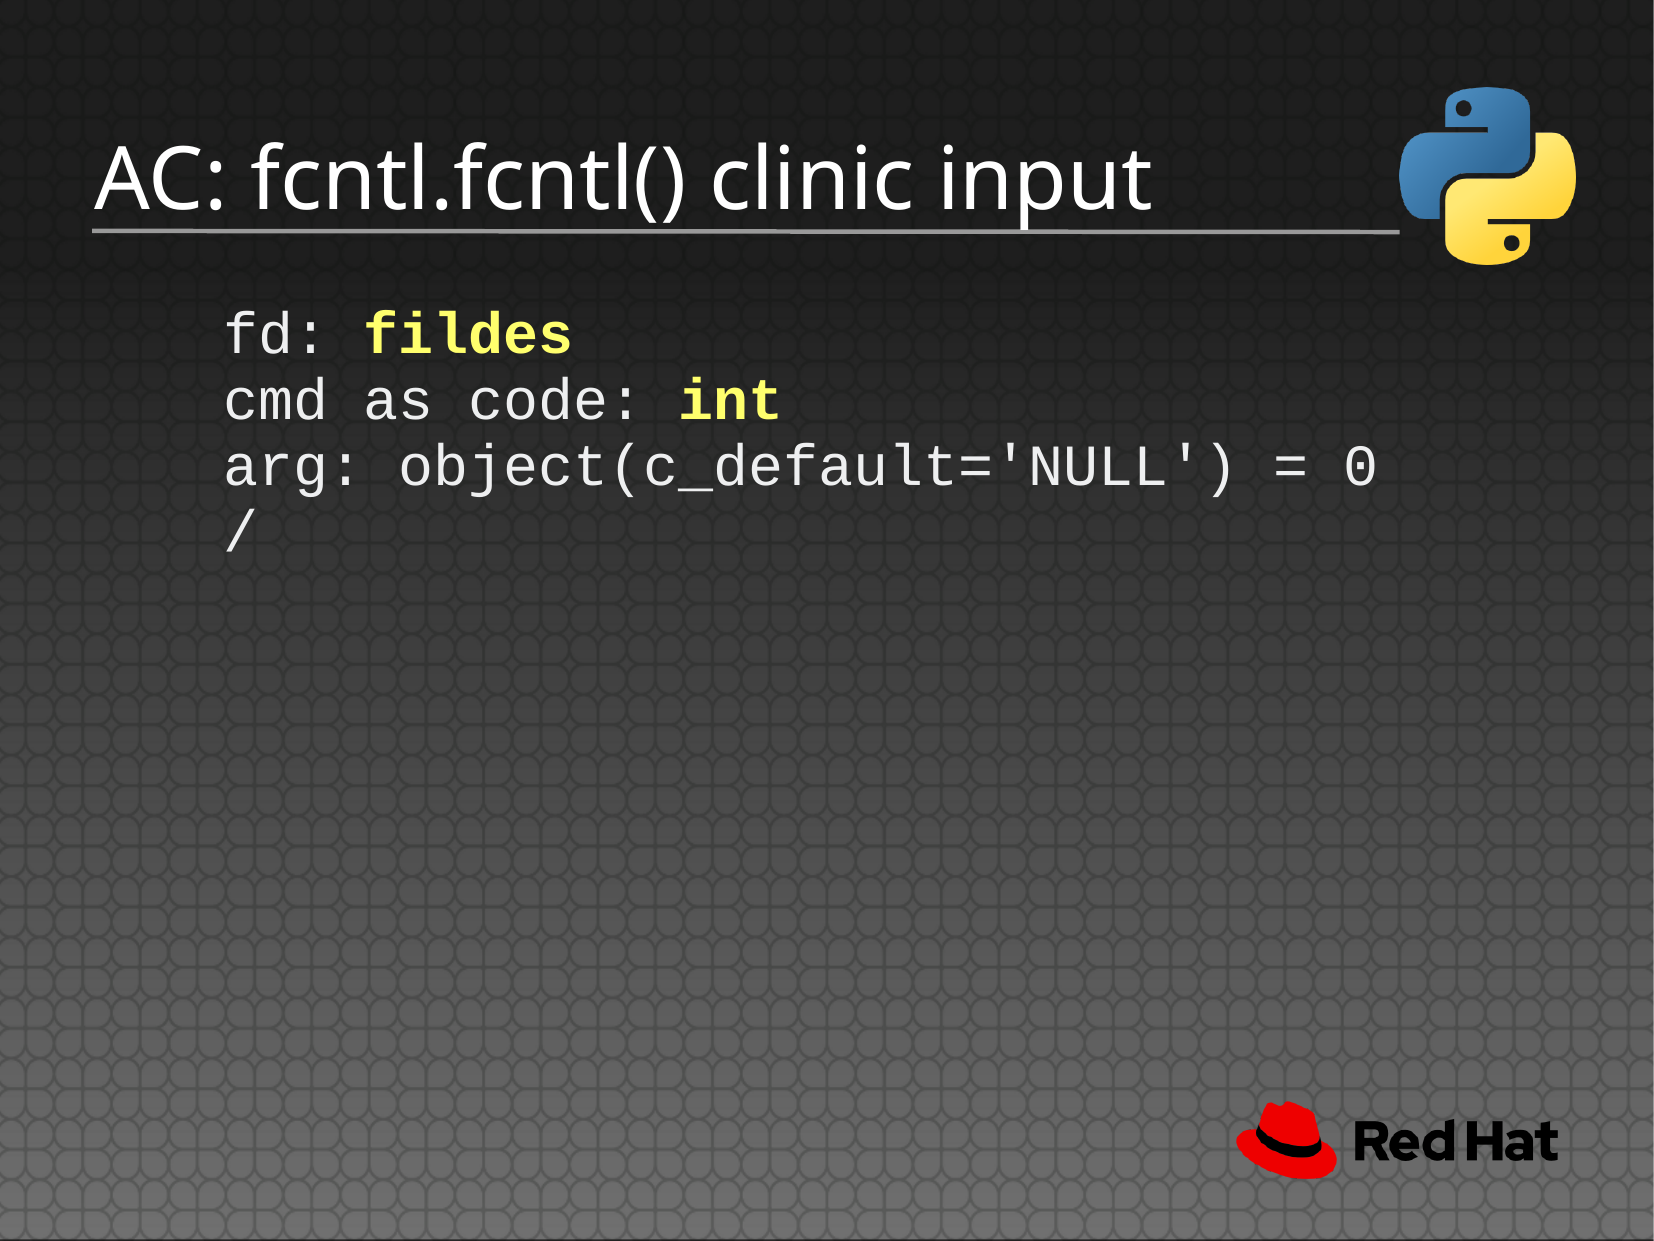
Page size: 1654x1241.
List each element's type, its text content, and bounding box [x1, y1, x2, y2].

list fd: fildes cmd as code: int arg: object(c_default='NULL') = 0 / [82, 304, 1629, 1045]
title AC: fcntl.fcntl() clinic input [94, 100, 1426, 251]
picture [0, 0, 1654, 1241]
